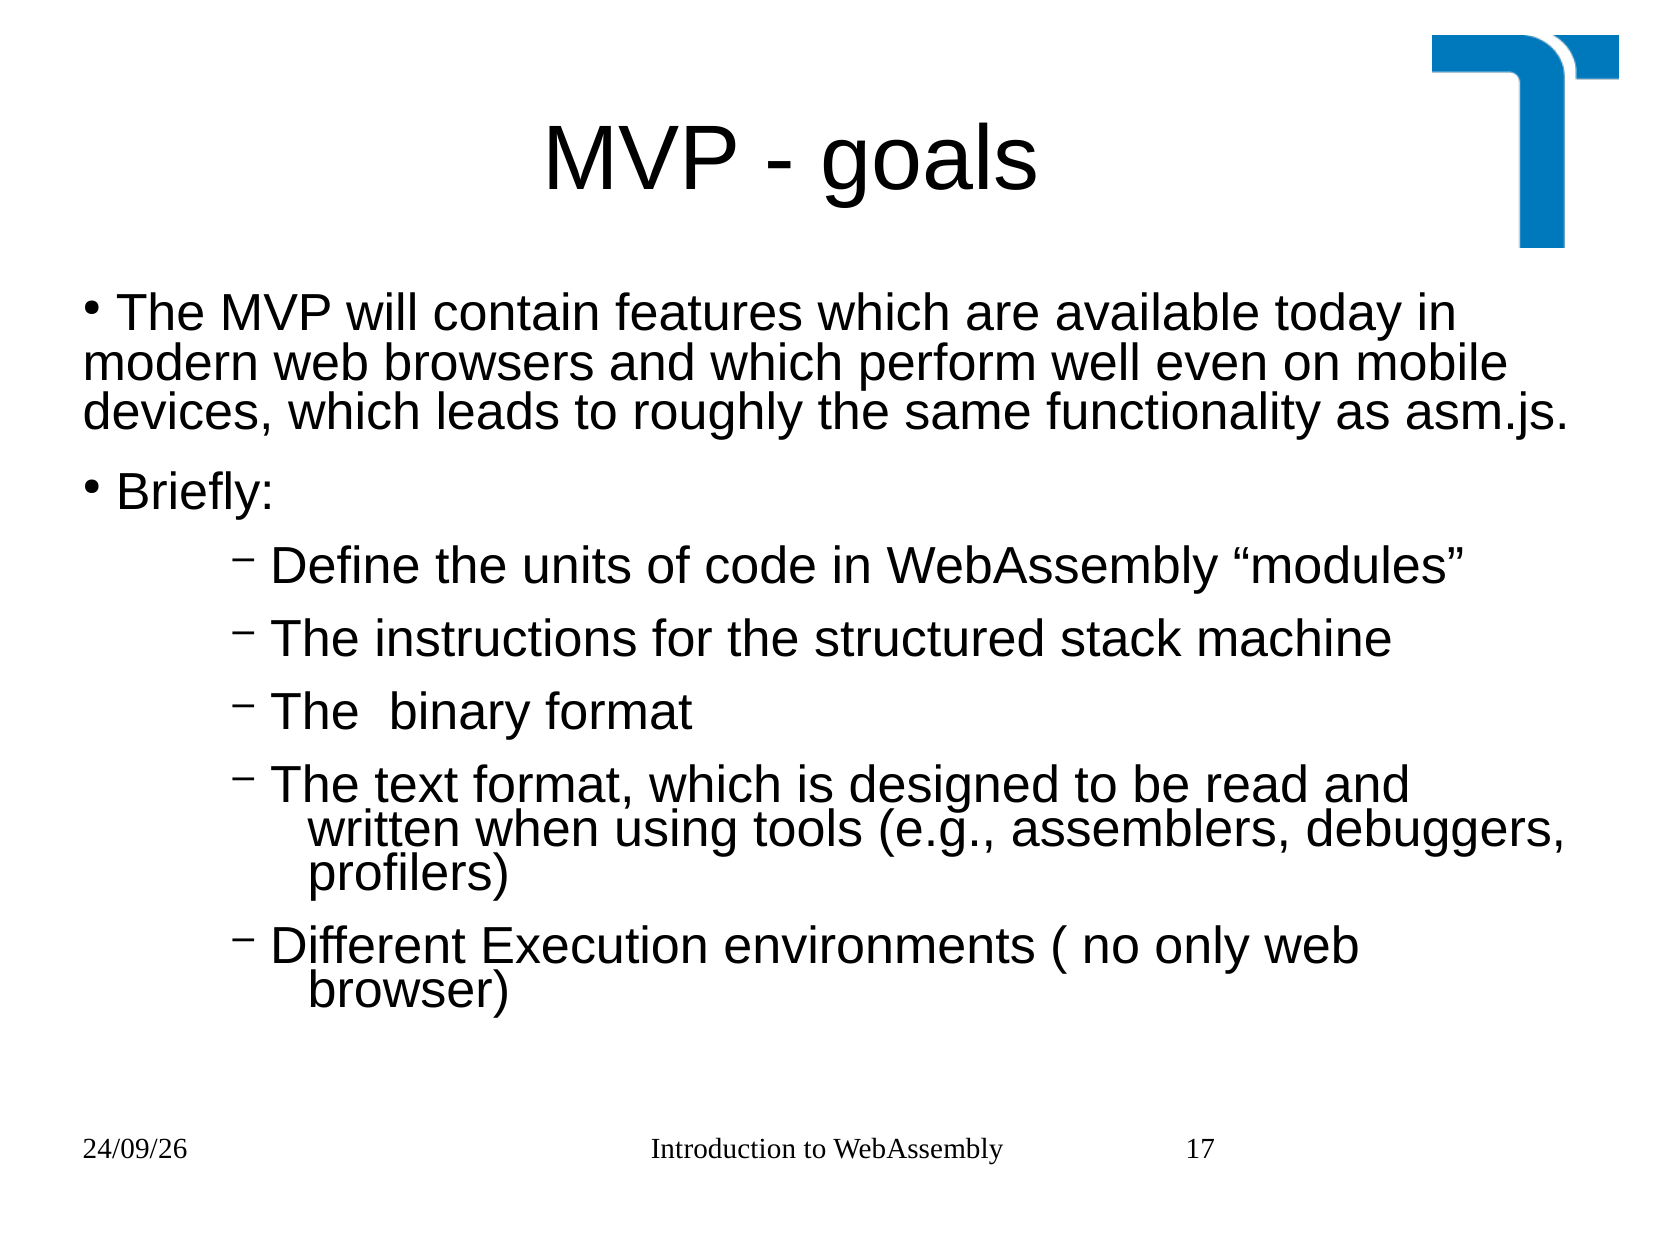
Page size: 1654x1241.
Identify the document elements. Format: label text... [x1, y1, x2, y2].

text_box Introduction to WebAssembly [565, 1129, 1090, 1216]
text_box [1185, 1129, 1571, 1216]
text_box 07/09/2017 [82, 1129, 468, 1216]
title MVP - goals [82, 49, 1501, 257]
list The MVP will contain features which are available today in modern web browsers and which perform well even on mobile devices, which leads to roughly the same functionality as asm.js. Briefly: Define the units of code in WebAssembly “modules” The instructions for the structured stack machine The binary format The text format, which is designed to be read and written when using tools (e.g., assemblers, debuggers, profilers) Different Execution environments ( no only web browser) [82, 290, 1571, 1089]
